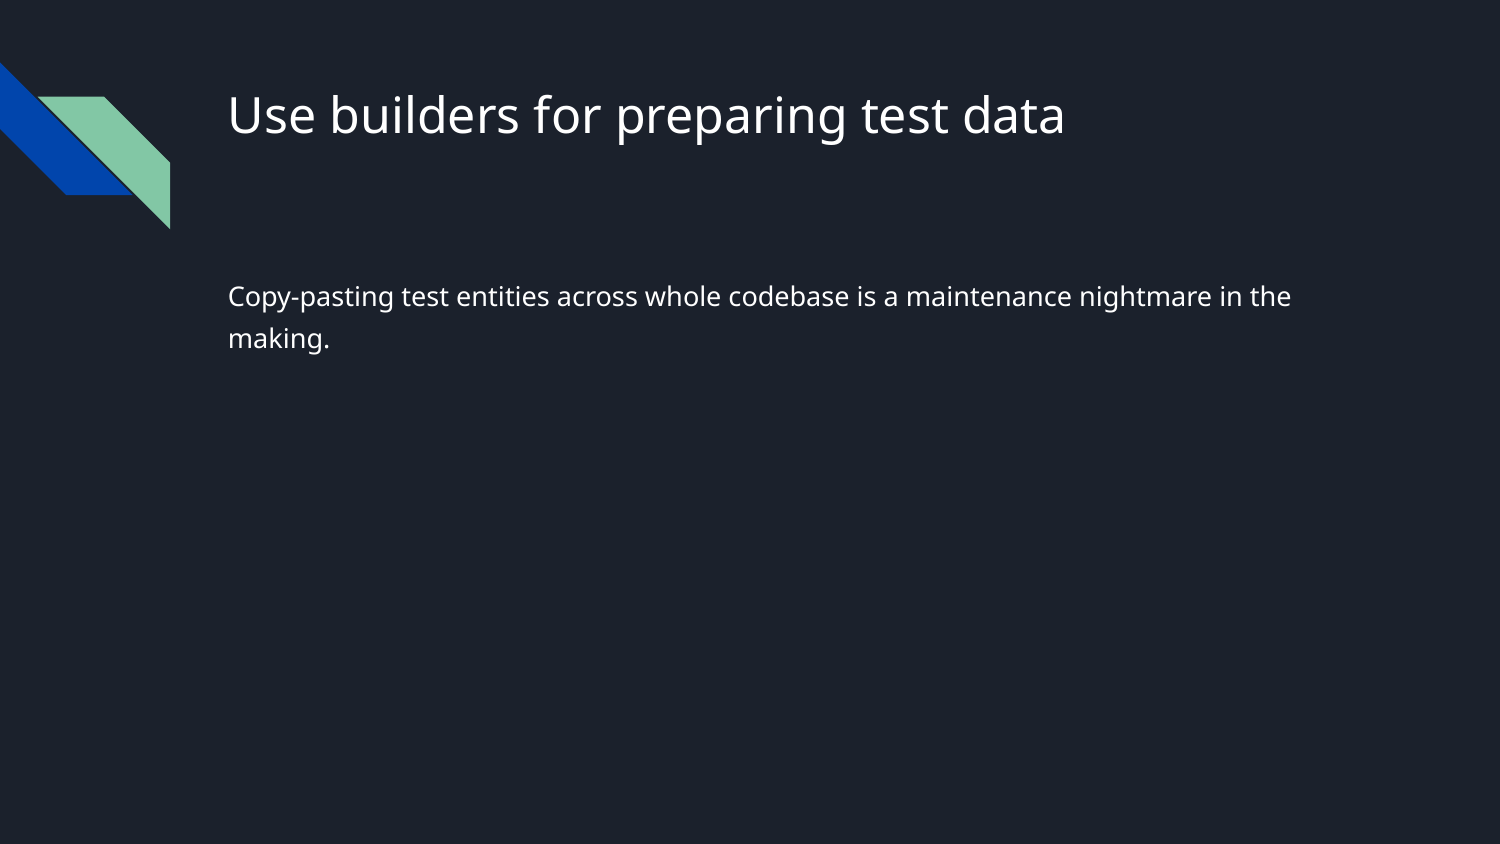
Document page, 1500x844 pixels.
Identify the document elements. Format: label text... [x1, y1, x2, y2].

list Copy-pasting test entities across whole codebase is a maintenance nightmare in the making. [212, 257, 1368, 735]
title Use builders for preparing test data [212, 64, 1368, 215]
